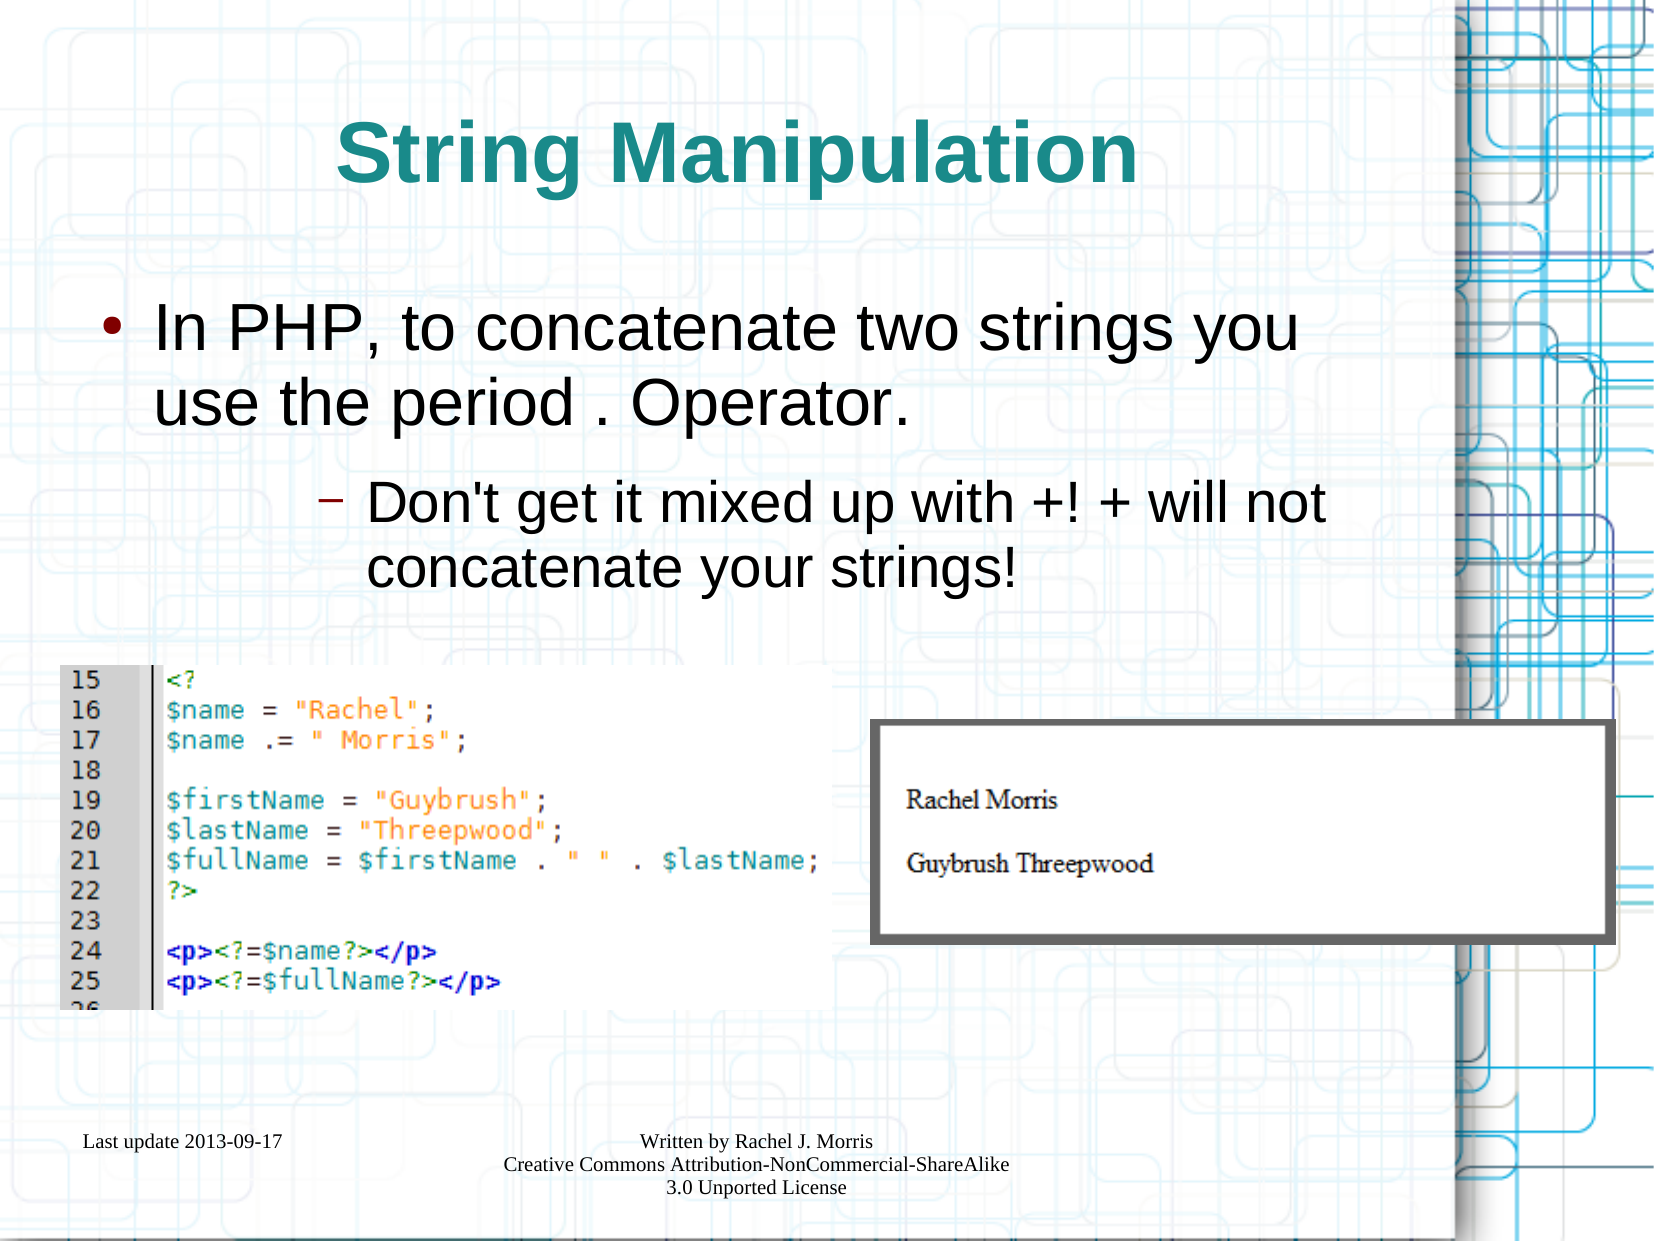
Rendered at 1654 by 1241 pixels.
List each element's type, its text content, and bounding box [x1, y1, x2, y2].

picture [0, 0, 1654, 1241]
list In PHP, to concatenate two strings you use the period . Operator. Don't get it mixed up with +! + will not concatenate your strings! [82, 290, 1418, 1010]
title String Manipulation [59, 49, 1418, 257]
